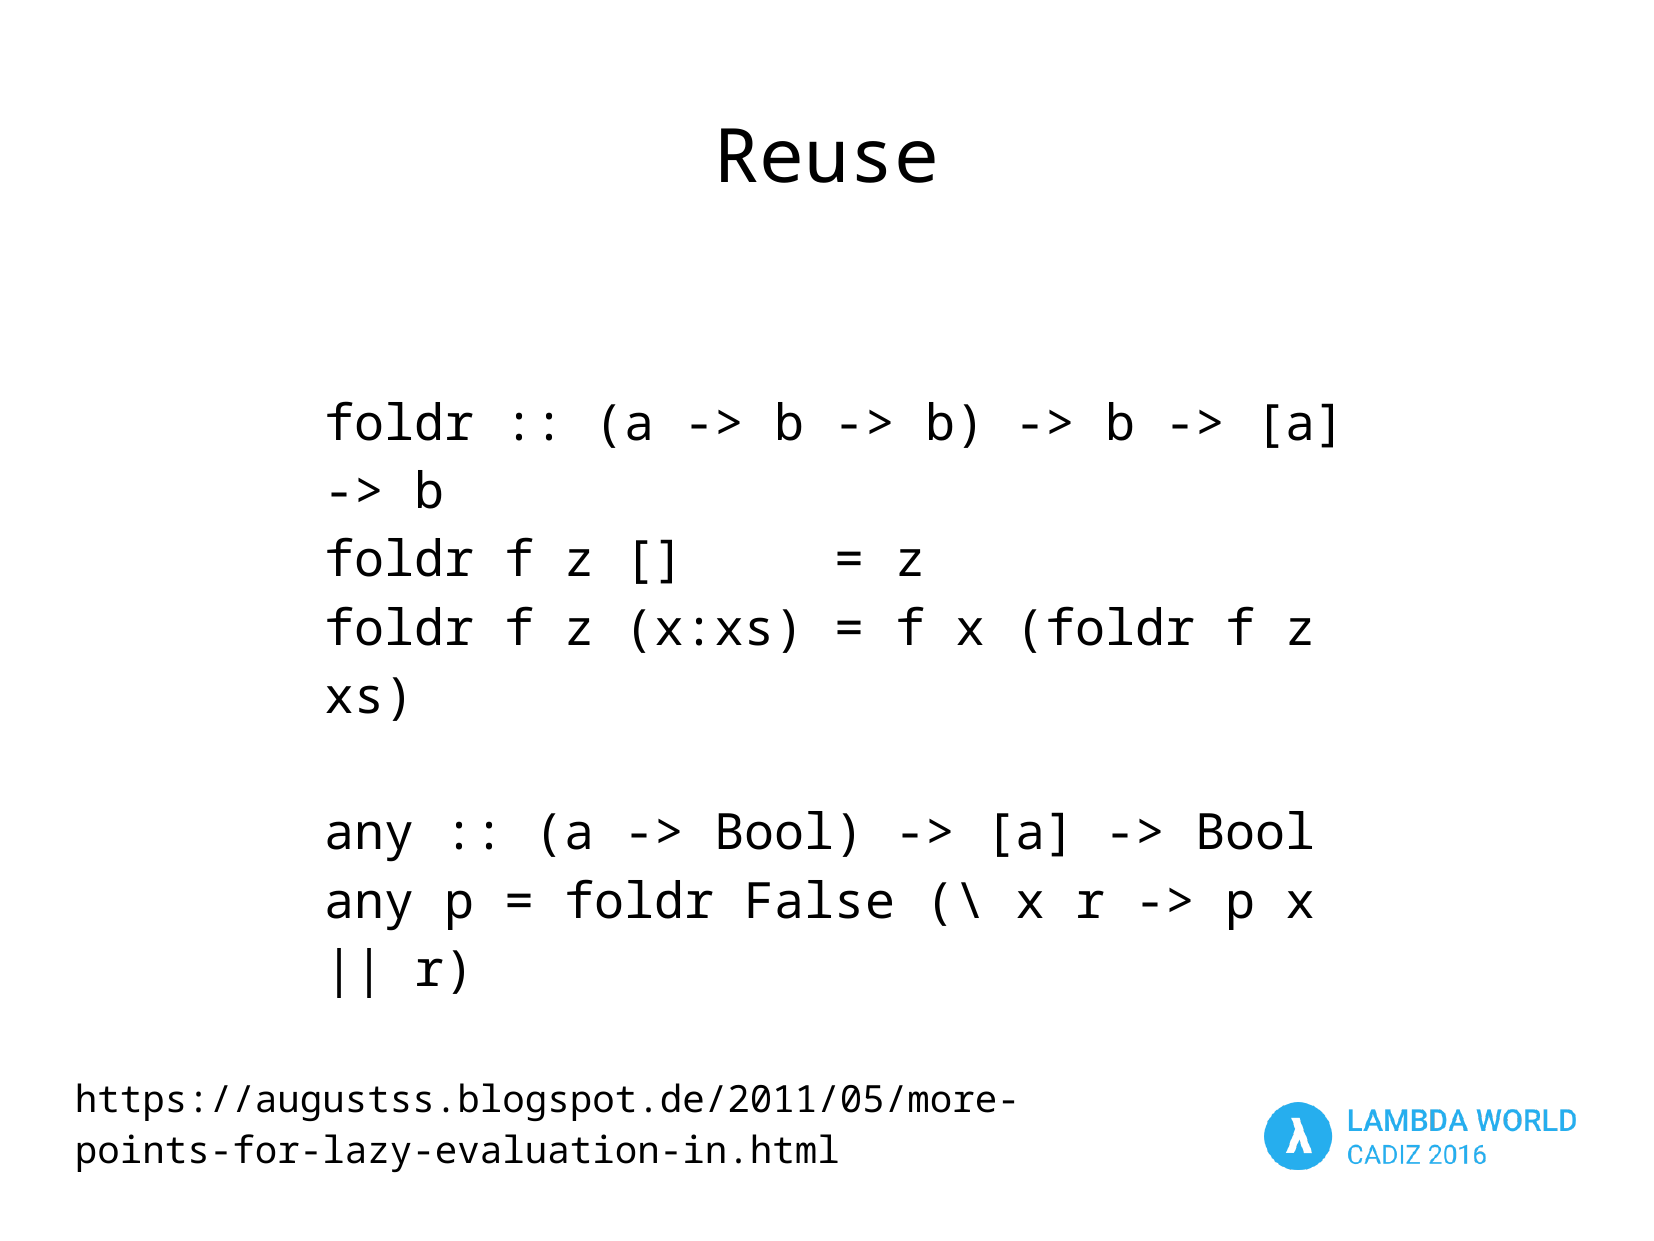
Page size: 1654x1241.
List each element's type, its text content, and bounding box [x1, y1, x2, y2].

text_box https://augustss.blogspot.de/2011/05/more-points-for-lazy-evaluation-in.html [60, 1065, 1111, 1193]
title Reuse [82, 49, 1571, 257]
text_box foldr :: (a -> b -> b) -> b -> [a] -> b foldr f z [] = z foldr f z (x:xs) = f x (foldr f z xs) any :: (a -> Bool) -> [a] -> Bool any p = foldr False (\ x r -> p x || r) [310, 379, 1391, 765]
picture [1264, 1102, 1576, 1171]
